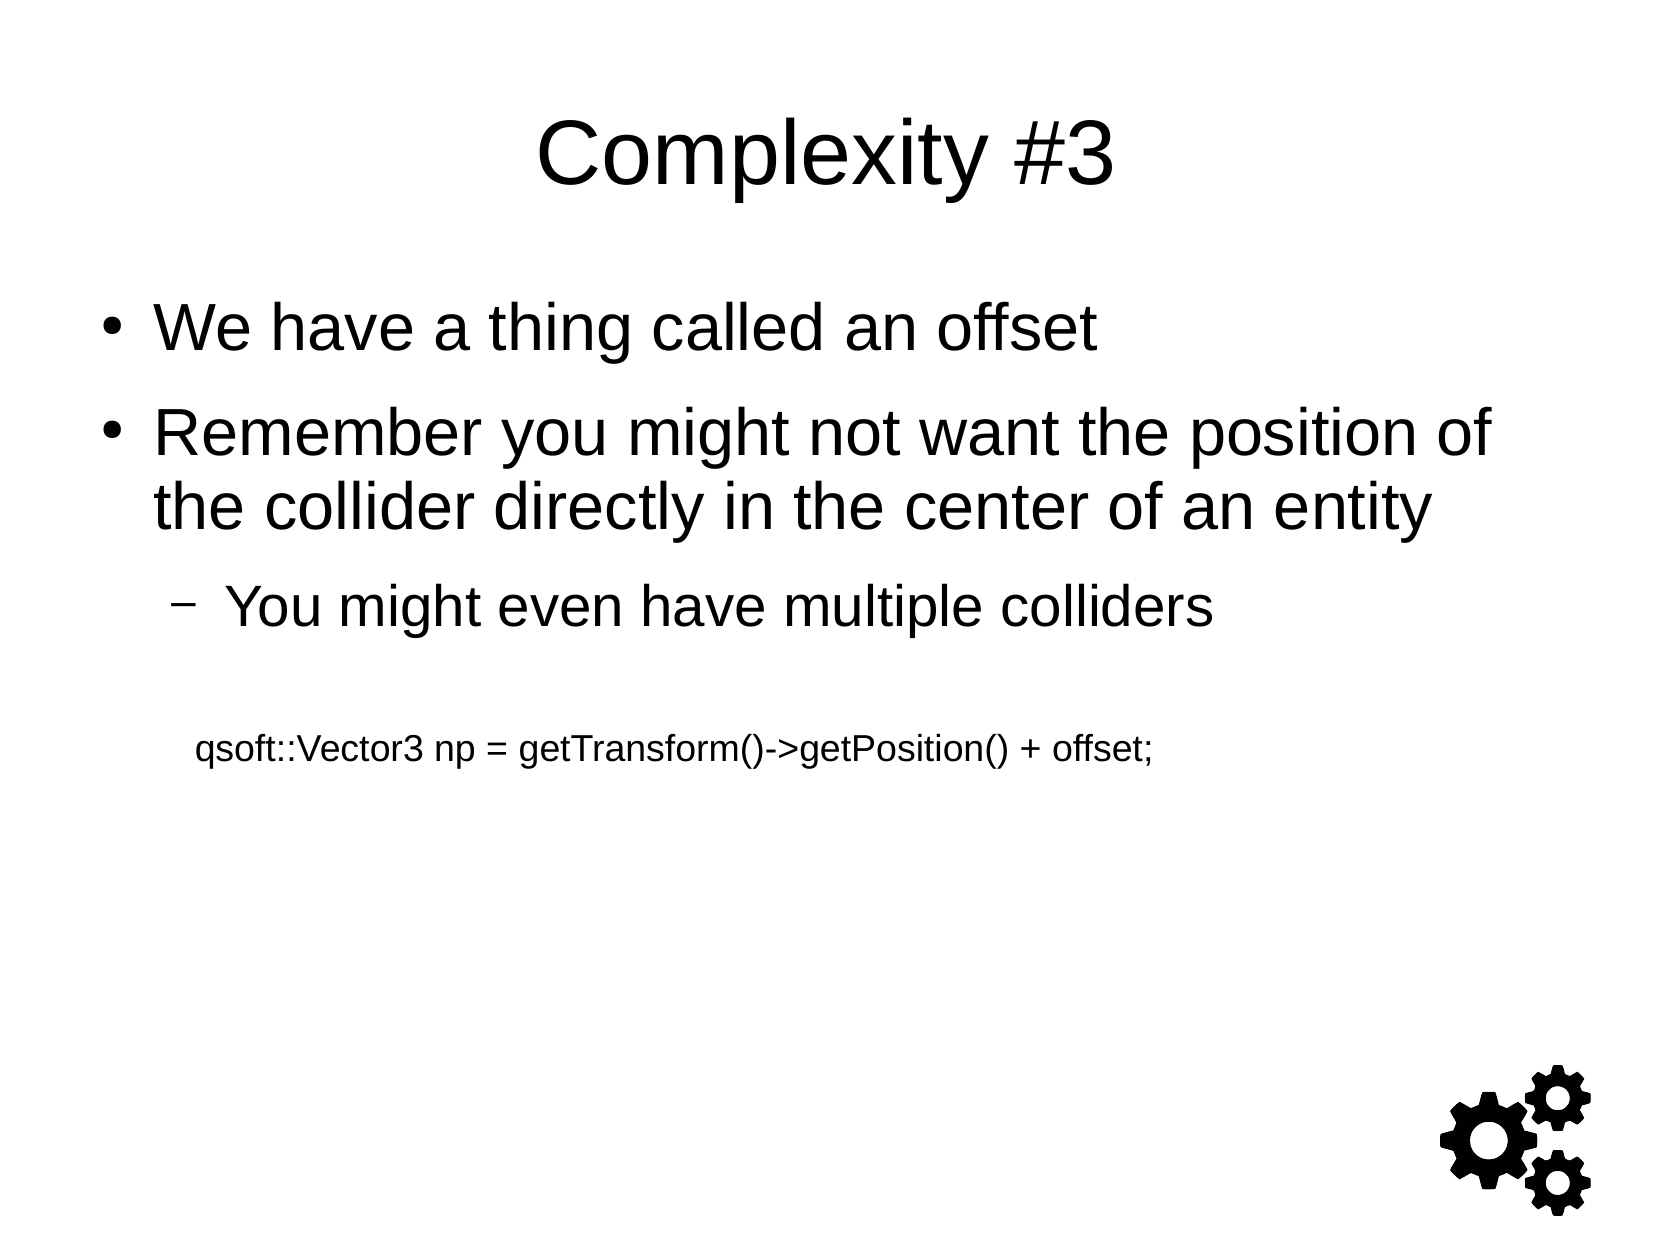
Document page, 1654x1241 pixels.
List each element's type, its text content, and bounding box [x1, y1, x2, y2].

text_box qsoft::Vector3 np = getTransform()->getPosition() + offset; [180, 720, 1471, 916]
list We have a thing called an offset Remember you might not want the position of the collider directly in the center of an entity You might even have multiple colliders [82, 290, 1571, 1010]
title Complexity #3 [82, 49, 1571, 257]
picture [1440, 1065, 1591, 1216]
